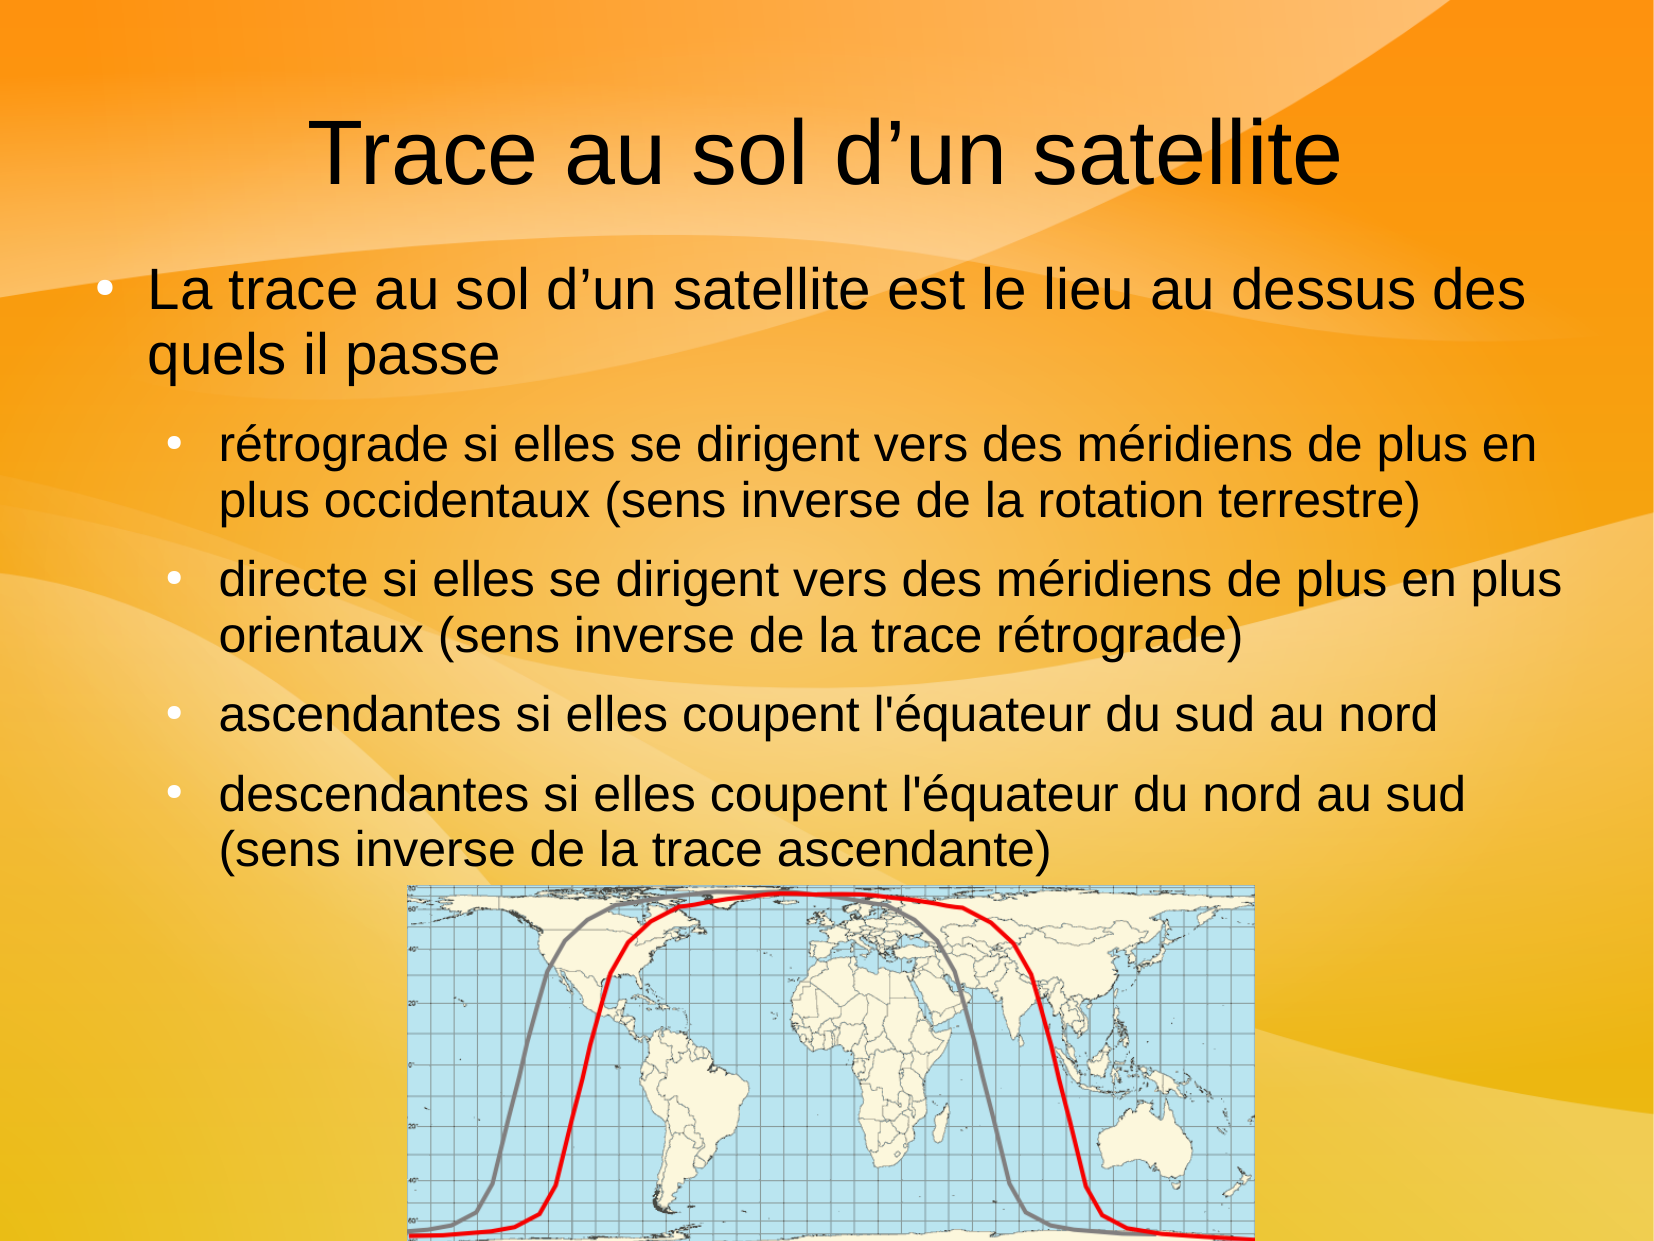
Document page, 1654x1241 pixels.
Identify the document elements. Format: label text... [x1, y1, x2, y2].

list La trace au sol d’un satellite est le lieu au dessus des quels il passe rétrograde si elles se dirigent vers des méridiens de plus en plus occidentaux (sens inverse de la rotation terrestre) directe si elles se dirigent vers des méridiens de plus en plus orientaux (sens inverse de la trace rétrograde) ascendantes si elles coupent l'équateur du sud au nord descendantes si elles coupent l'équateur du nord au sud (sens inverse de la trace ascendante) [76, 256, 1565, 1241]
picture [0, 0, 1654, 1241]
title Trace au sol d’un satellite [82, 49, 1571, 257]
picture [407, 885, 1255, 1241]
